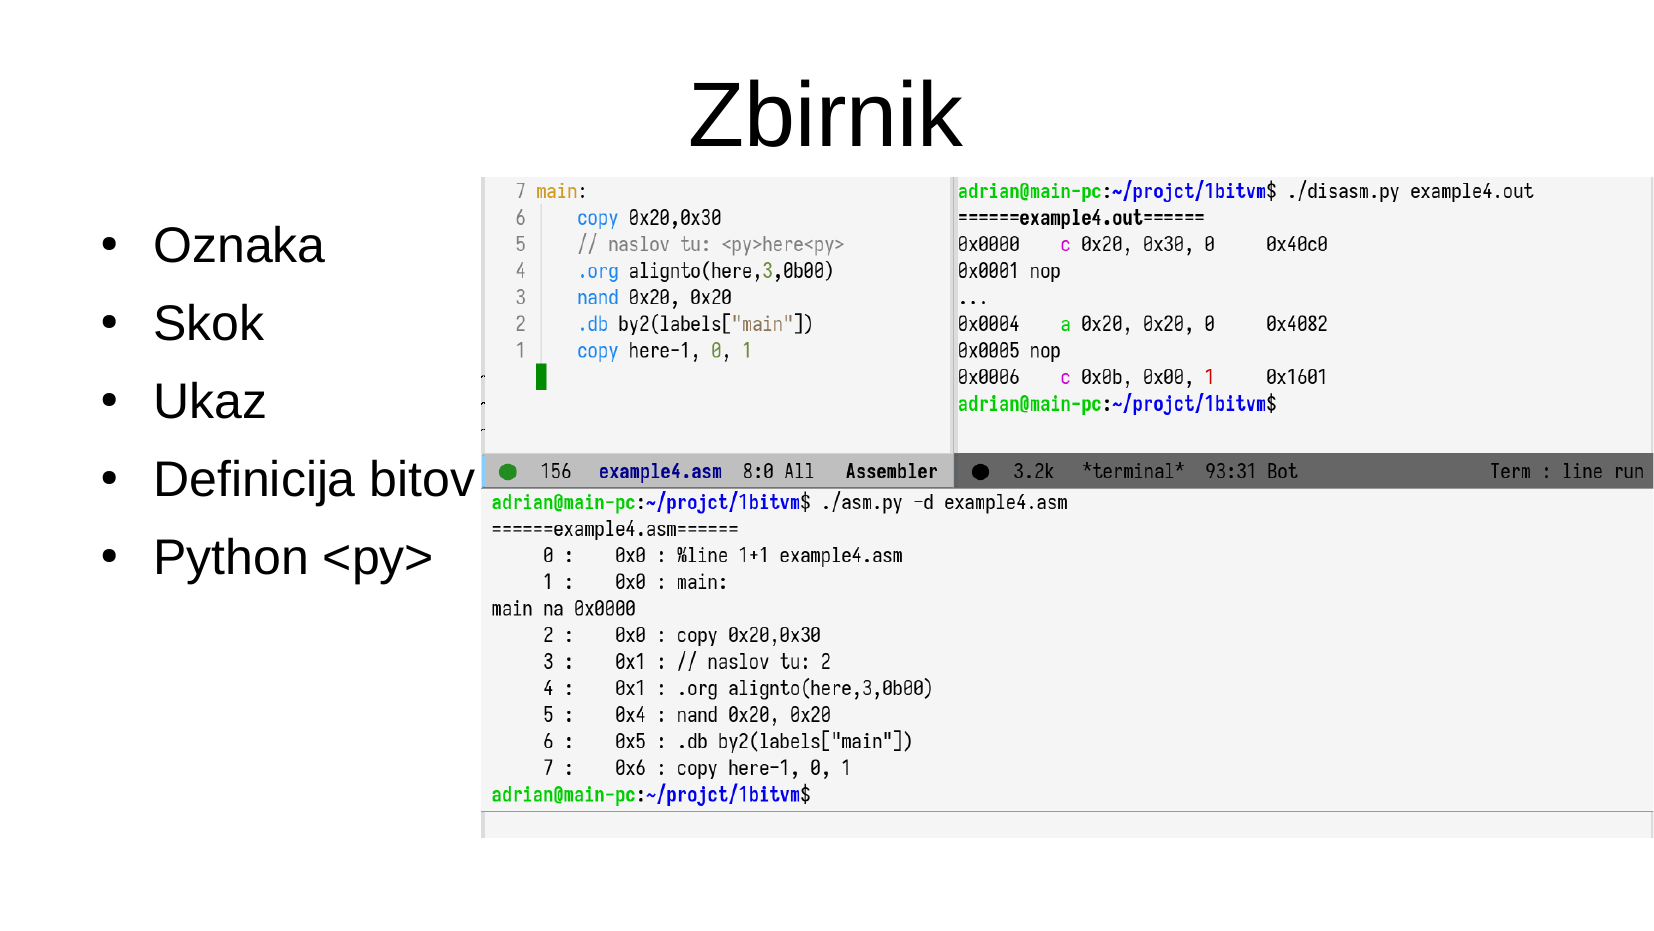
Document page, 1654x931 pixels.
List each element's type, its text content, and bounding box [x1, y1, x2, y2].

list Oznaka Skok Ukaz Definicija bitov Python <py> [82, 217, 481, 758]
picture [481, 177, 1654, 838]
title Zbirnik [82, 37, 1571, 193]
